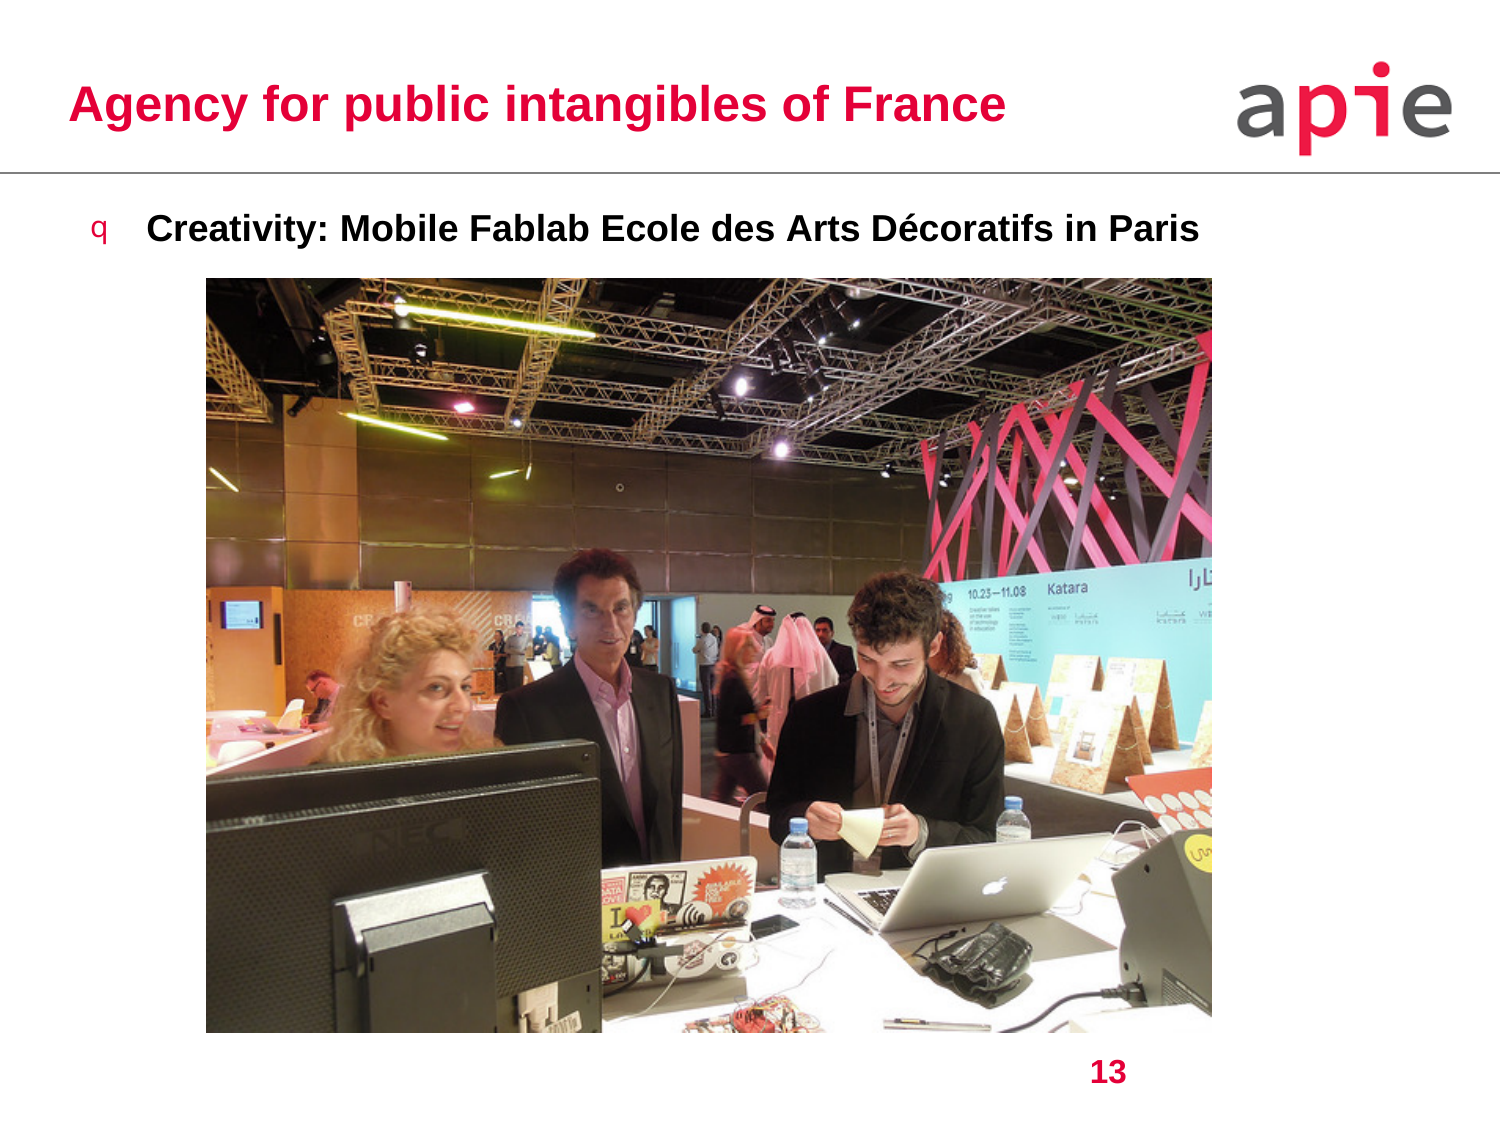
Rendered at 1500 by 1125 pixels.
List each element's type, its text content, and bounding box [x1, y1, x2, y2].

list Creativity: Mobile Fablab Ecole des Arts Décoratifs in Paris [75, 196, 1483, 858]
picture [1234, 58, 1456, 161]
text_box Agency for public intangibles of France [53, 43, 1164, 160]
text_box [1074, 1042, 1426, 1103]
picture [206, 278, 1212, 1033]
